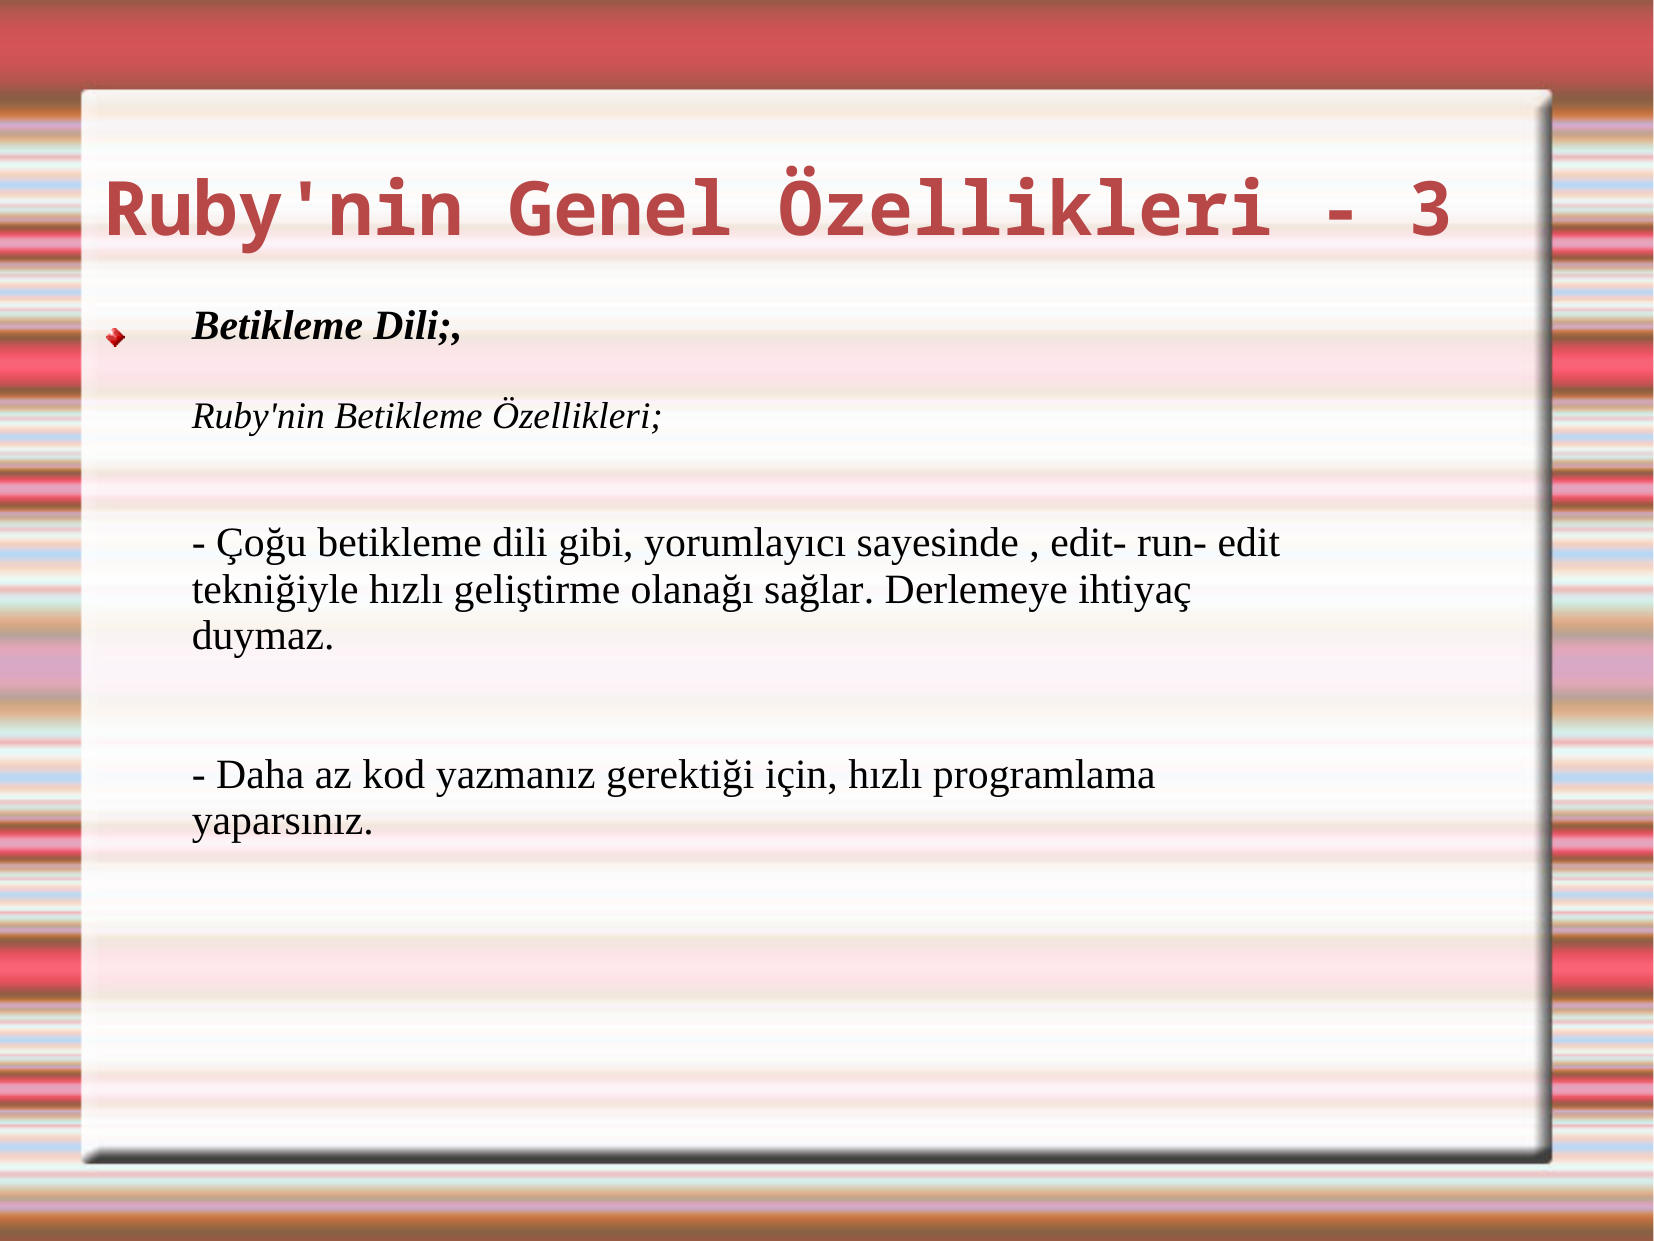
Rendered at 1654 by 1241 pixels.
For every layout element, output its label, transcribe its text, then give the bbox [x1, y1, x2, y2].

text_box Betikleme Dili;, Ruby'nin Betikleme Özellikleri; - Çoğu betikleme dili gibi, yorumlayıcı sayesinde , edit- run- edit tekniğiyle hızlı geliştirme olanağı sağlar. Derlemeye ihtiyaç duymaz. - Daha az kod yazmanız gerektiği için, hızlı programlama yaparsınız. [177, 295, 1329, 944]
text_box Ruby'nin Genel Özellikleri - 3 [88, 147, 1536, 249]
picture [0, 0, 1654, 1241]
